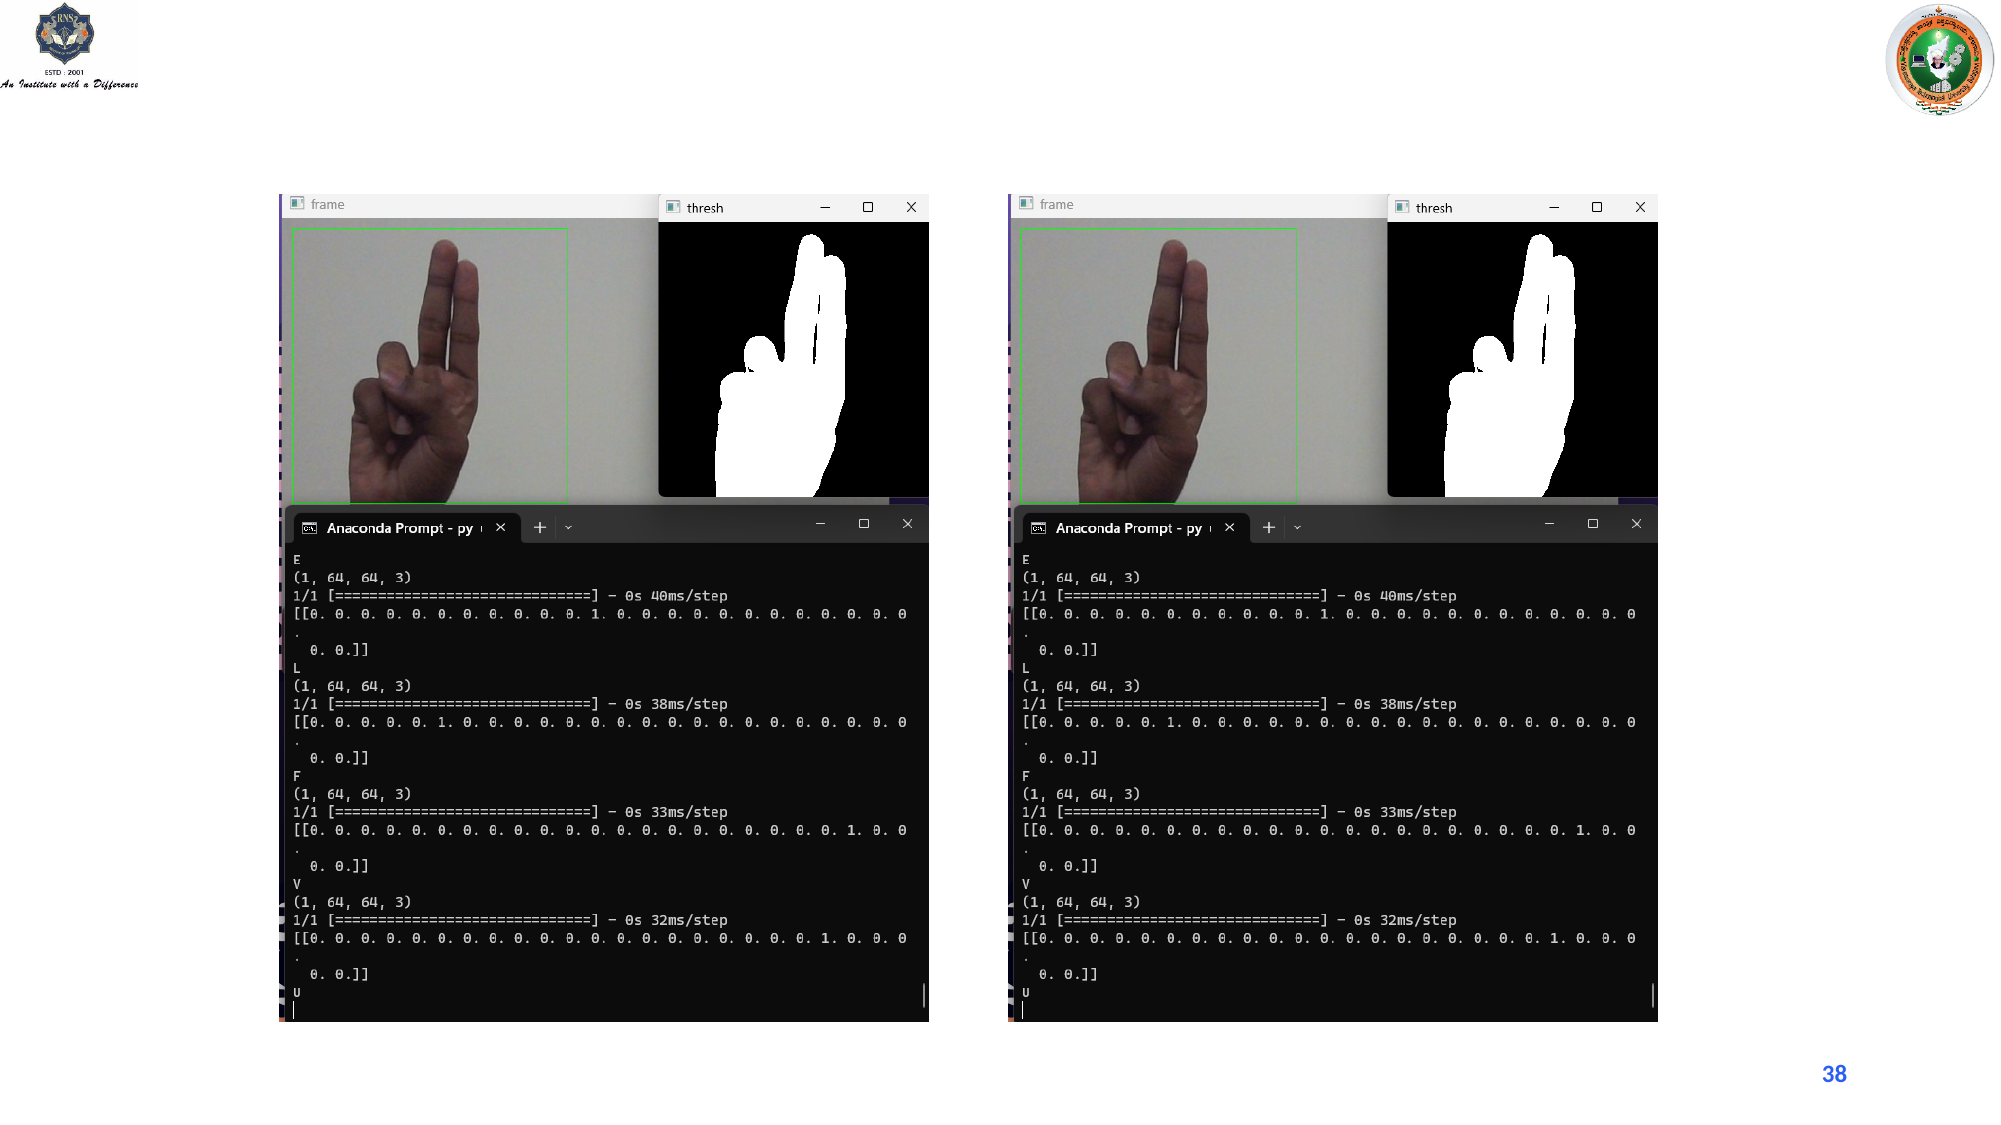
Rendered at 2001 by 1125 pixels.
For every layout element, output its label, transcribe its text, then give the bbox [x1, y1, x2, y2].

picture [279, 194, 929, 1025]
picture [1008, 194, 1658, 1025]
slide_number <number> [1412, 1042, 1863, 1103]
picture [0, 0, 138, 90]
picture [1882, 2, 1997, 117]
